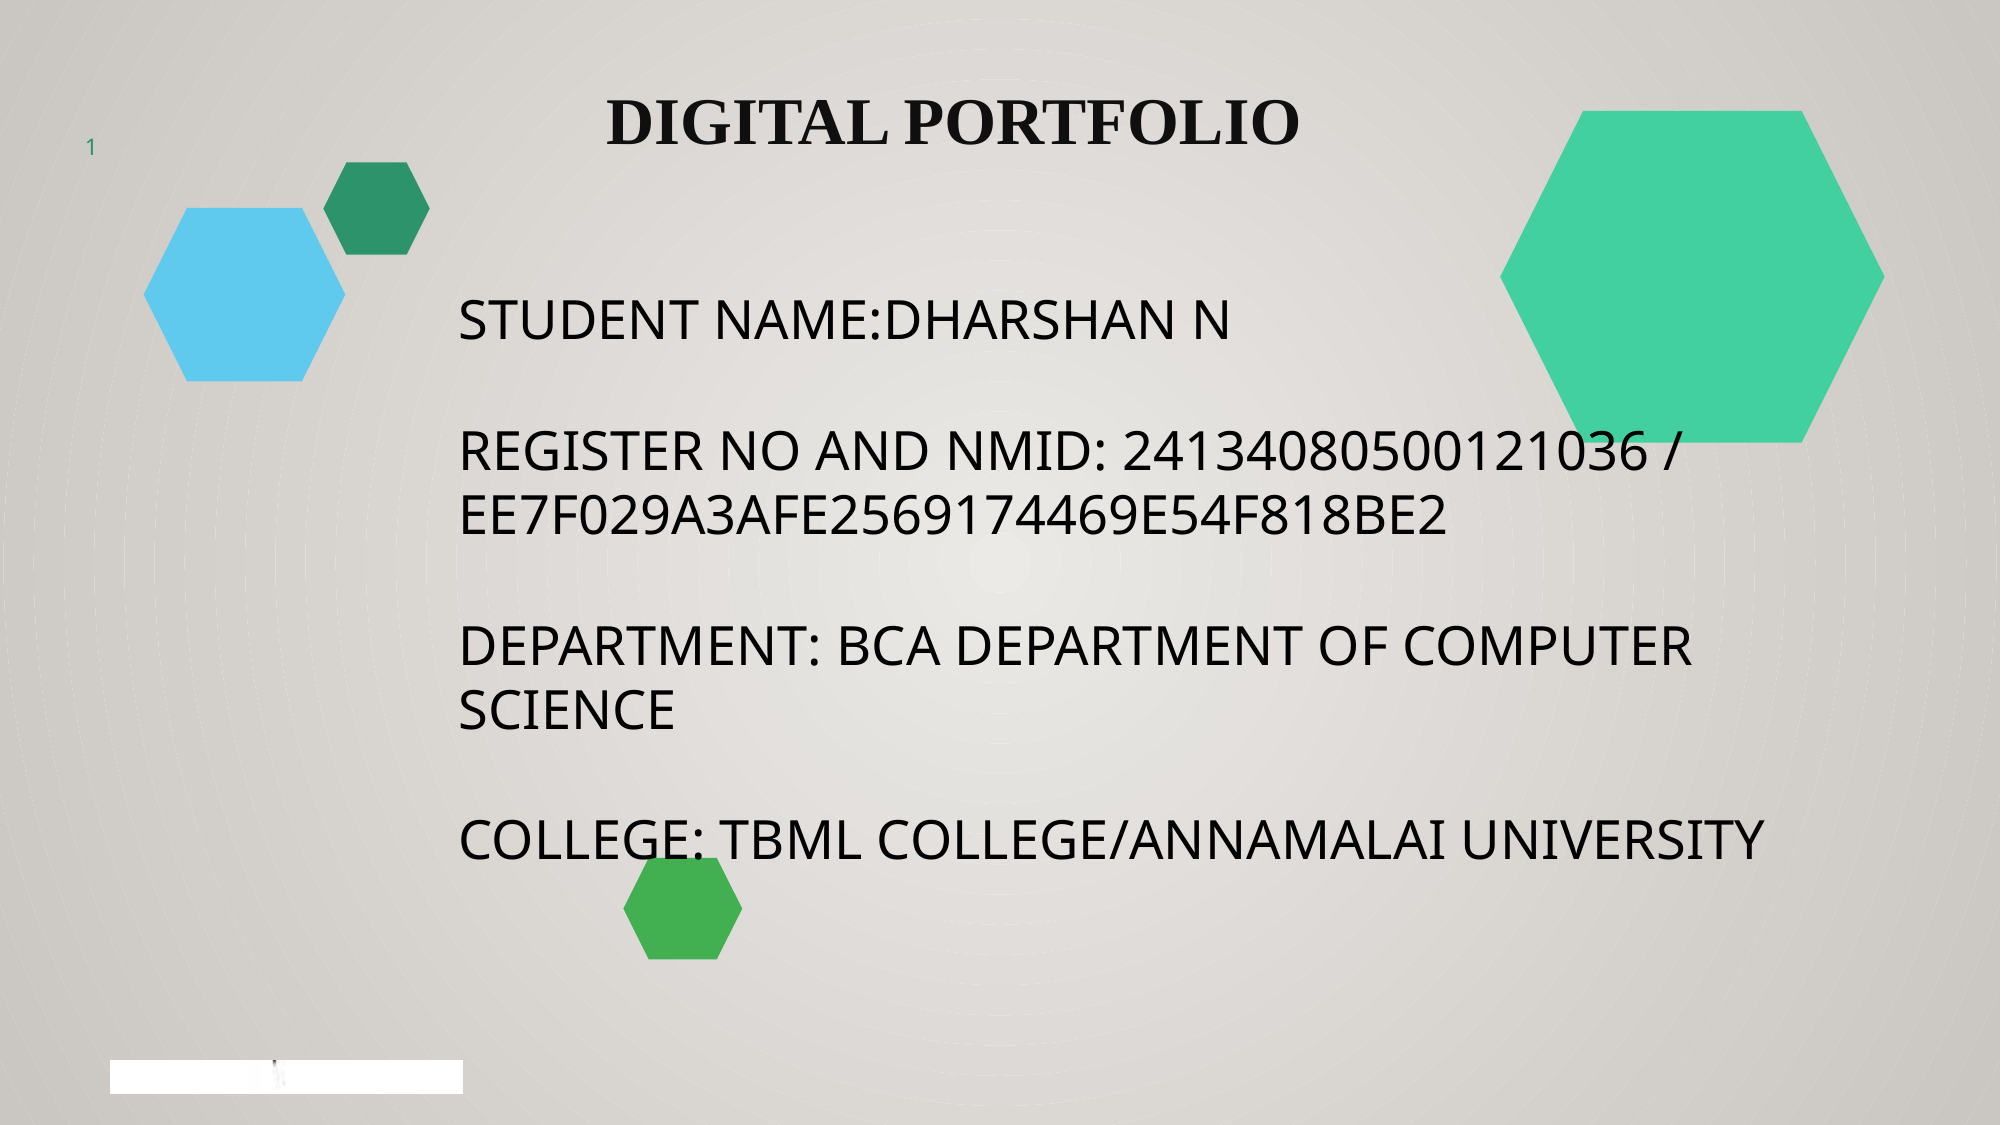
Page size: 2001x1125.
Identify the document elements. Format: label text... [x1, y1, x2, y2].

text_box [1500, 110, 1885, 332]
title Digital Portfolio [78, 84, 1774, 196]
text_box STUDENT NAME:DHARSHAN N REGISTER NO AND NMID: 24134080500121036 / EE7F029A3AFE2569174469E54F818BE2 DEPARTMENT: BCA DEPARTMENT OF COMPUTER SCIENCE COLLEGE: TBML COLLEGE/ANNAMALAI UNIVERSITY [443, 278, 1857, 1016]
slide_number 1 [78, 131, 212, 214]
picture [110, 1060, 463, 1094]
text_box [143, 207, 346, 382]
text_box [323, 196, 430, 255]
